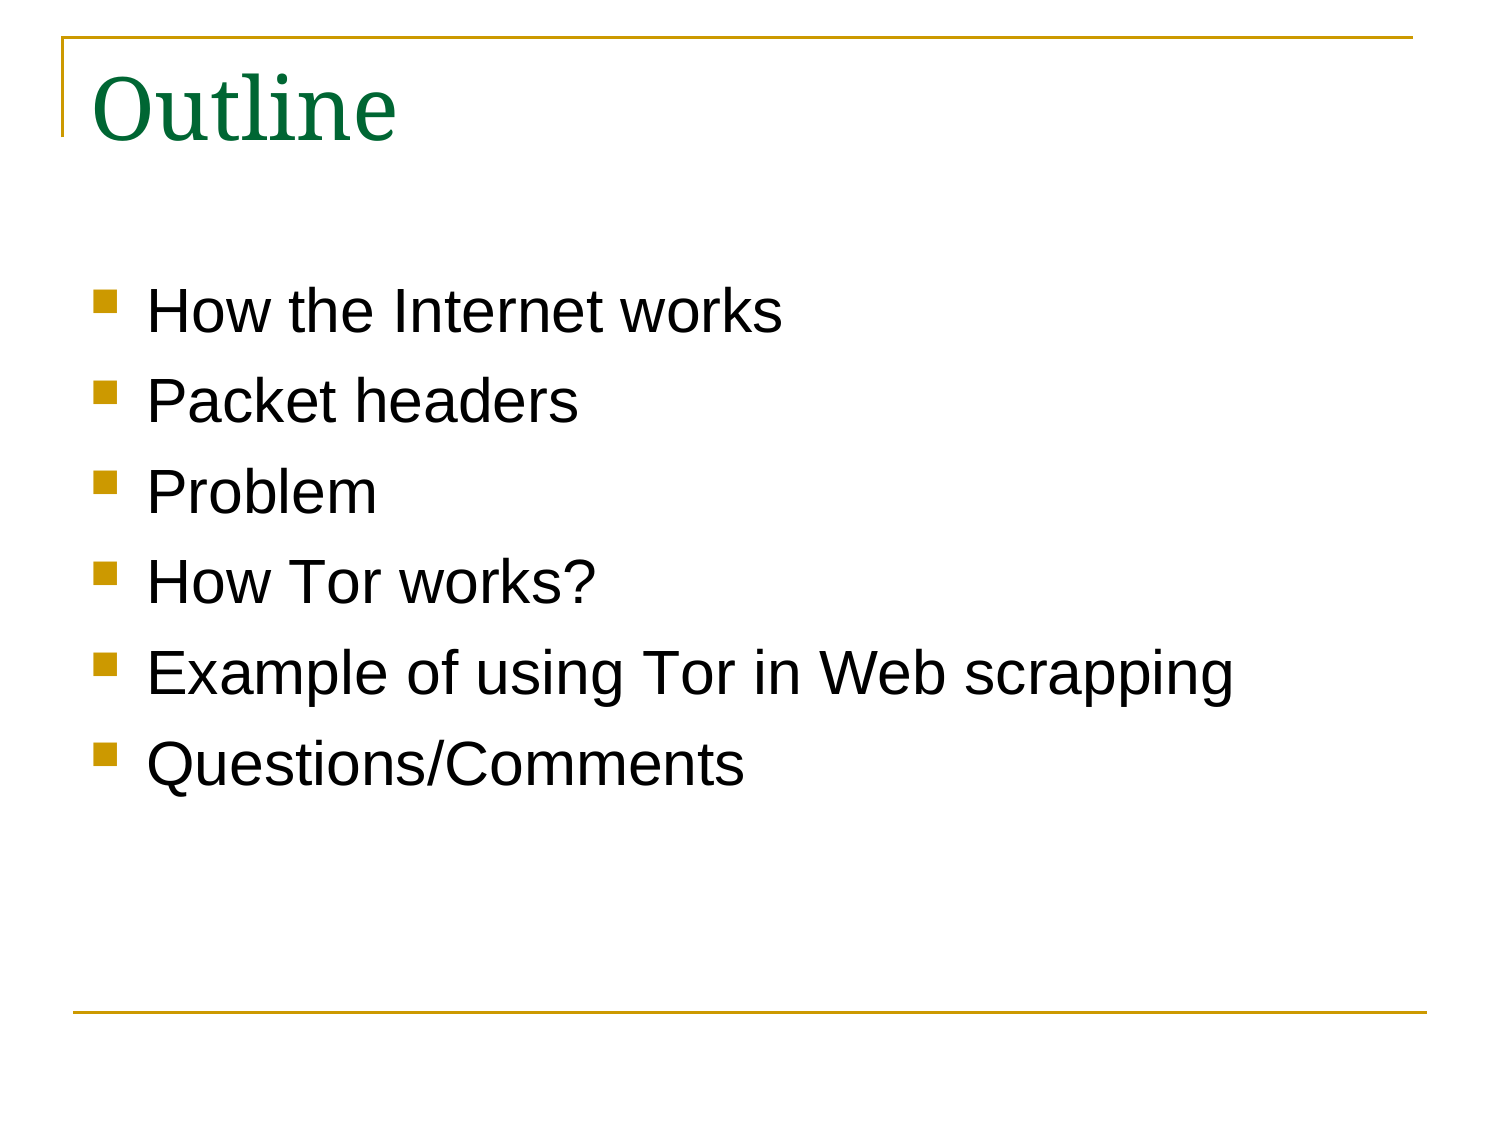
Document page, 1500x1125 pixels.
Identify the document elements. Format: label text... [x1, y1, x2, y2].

title Outline [75, 45, 1426, 233]
list How the Internet works Packet headers Problem How Tor works? Example of using Tor in Web scrapping Questions/Comments [75, 262, 1426, 1006]
